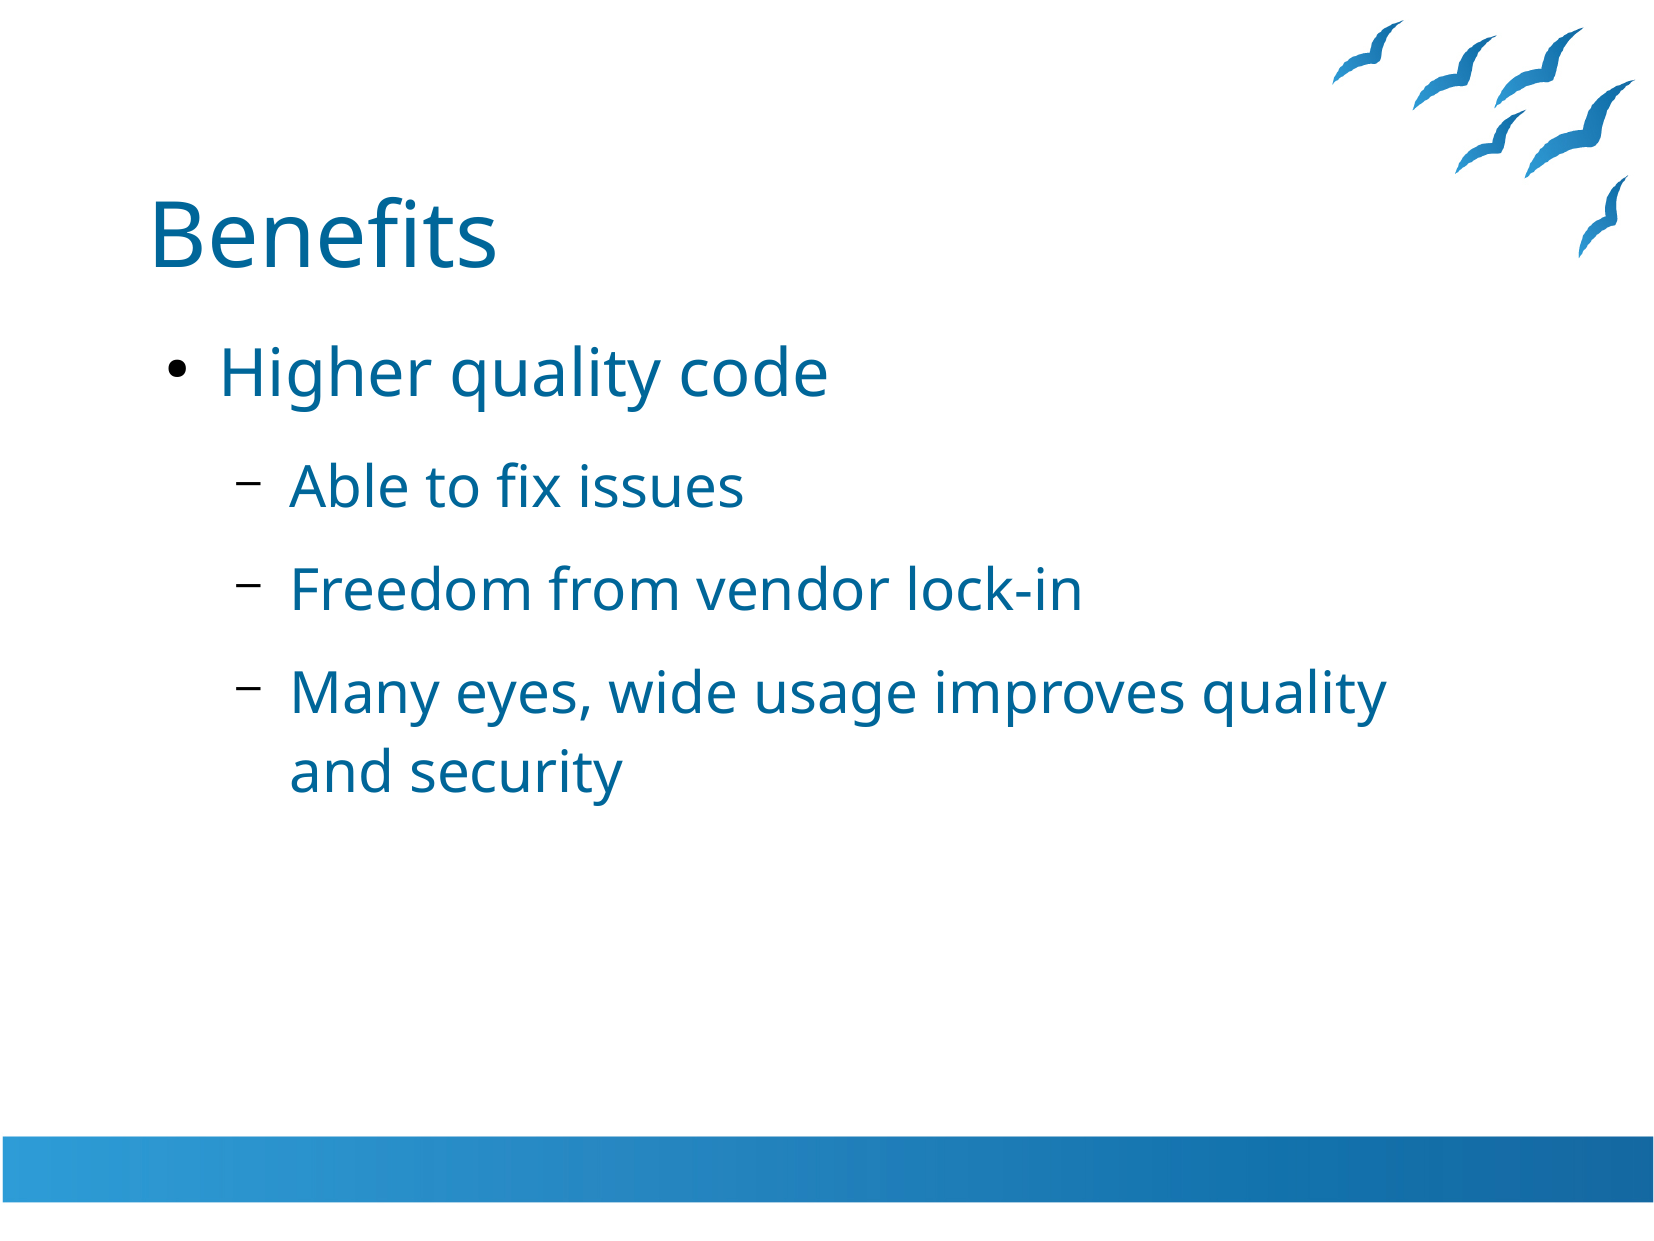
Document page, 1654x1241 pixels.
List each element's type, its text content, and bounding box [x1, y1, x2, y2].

list Higher quality code Able to fix issues Freedom from vendor lock-in Many eyes, wide usage improves quality and security [147, 324, 1506, 1045]
picture [0, 0, 1654, 1241]
title Benefits [147, 177, 1506, 287]
